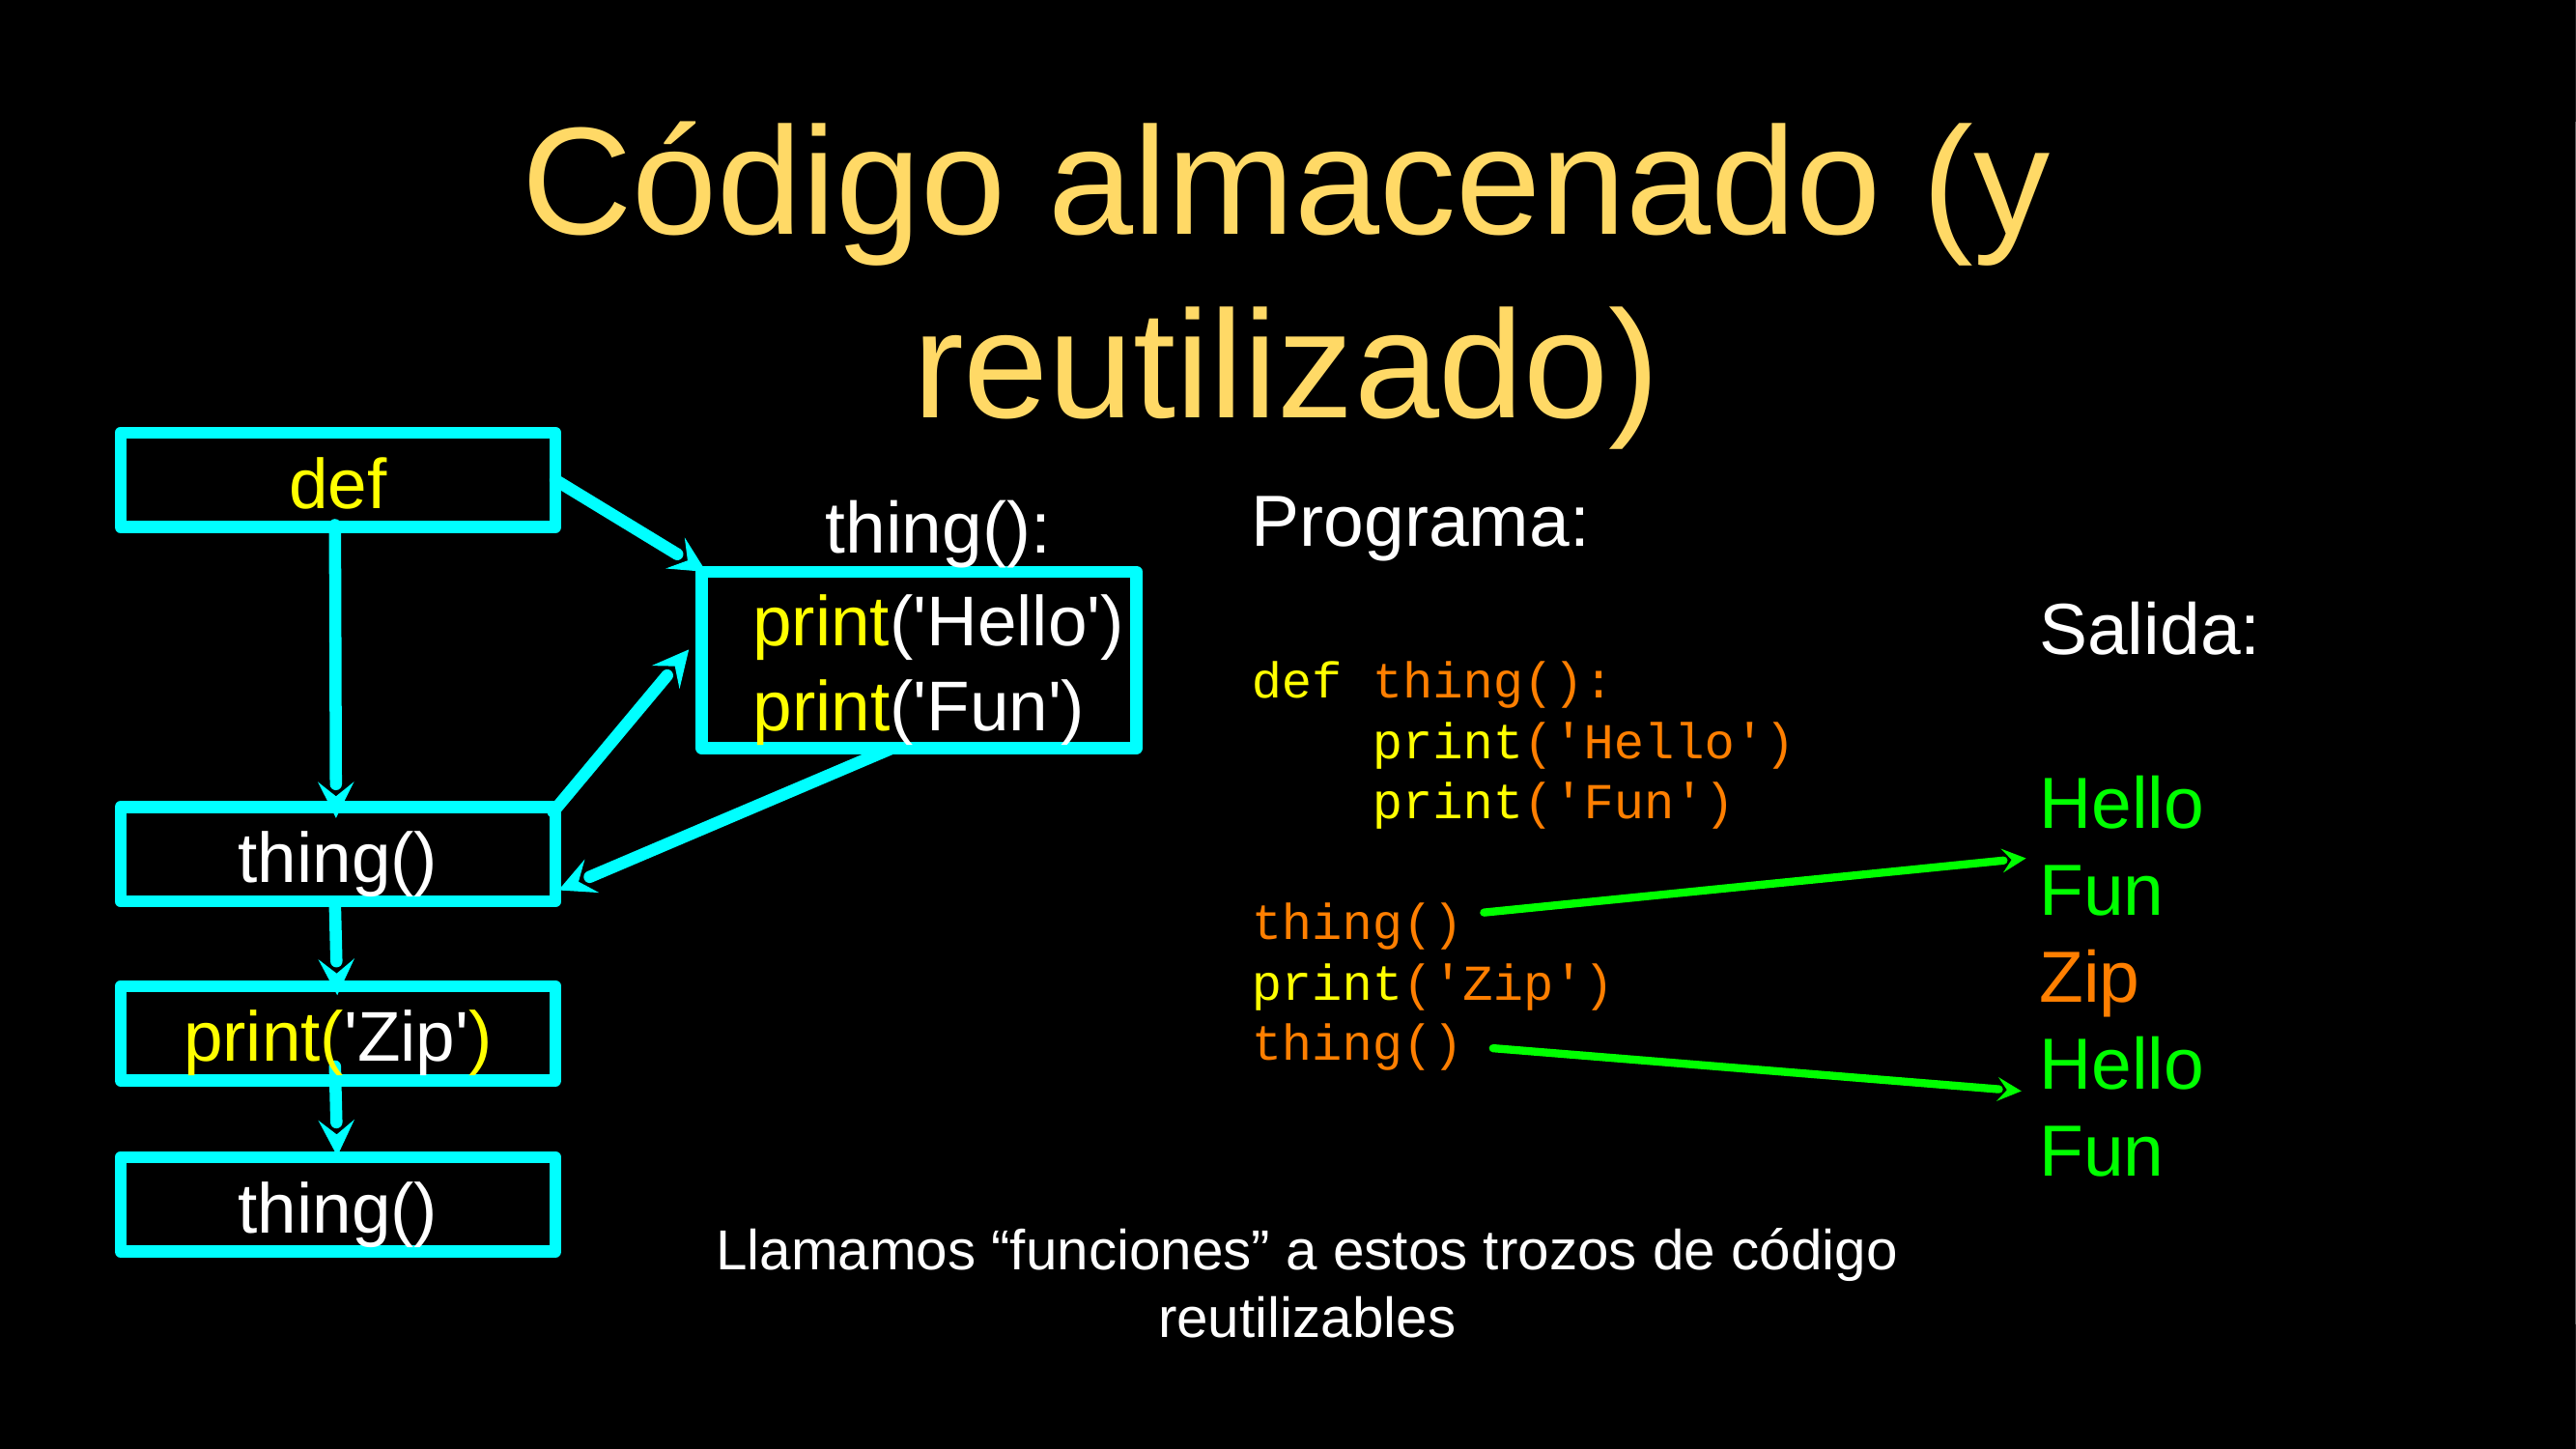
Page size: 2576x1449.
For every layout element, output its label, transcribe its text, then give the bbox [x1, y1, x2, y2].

text_box def [120, 432, 555, 527]
text_box print('Hello') print('Fun') [701, 571, 1137, 749]
text_box print('Zip') [120, 985, 555, 1081]
text_box Llamamos “funciones” a estos trozos de código reutilizables [609, 1232, 2005, 1331]
text_box Salida: Hello Fun Zip Hello Fun [2039, 589, 2540, 1183]
title Código almacenado (y reutilizado) [183, 127, 2391, 403]
text_box thing() [120, 1156, 555, 1252]
text_box Programa: def thing(): print('Hello') print('Fun') thing() print('Zip') thing() [1251, 470, 1821, 1073]
text_box thing() [120, 807, 555, 902]
text_box thing(): [798, 474, 1079, 574]
